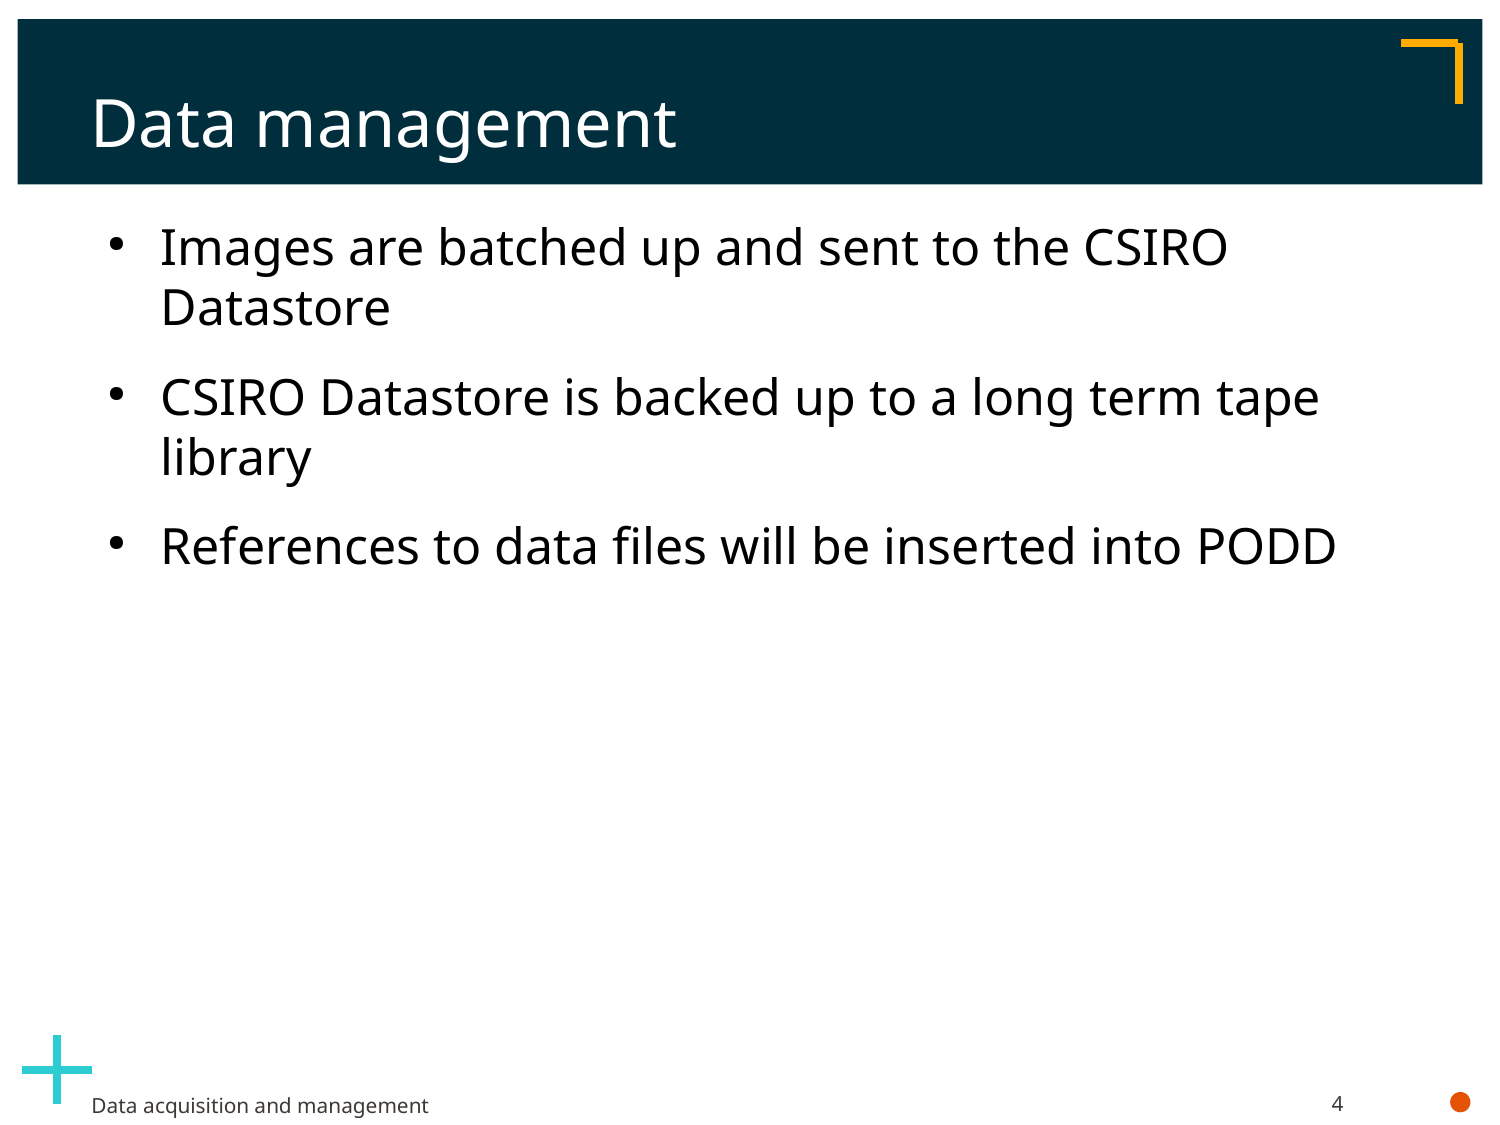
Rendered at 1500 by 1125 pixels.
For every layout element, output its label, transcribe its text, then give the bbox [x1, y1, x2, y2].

title Data management [75, 45, 1425, 161]
list Images are batched up and sent to the CSIRO Datastore CSIRO Datastore is backed up to a long term tape library References to data files will be inserted into PODD [75, 208, 1425, 1024]
slide_number <number> [1316, 1090, 1400, 1120]
footer Data acquisition and management [76, 1090, 1246, 1120]
